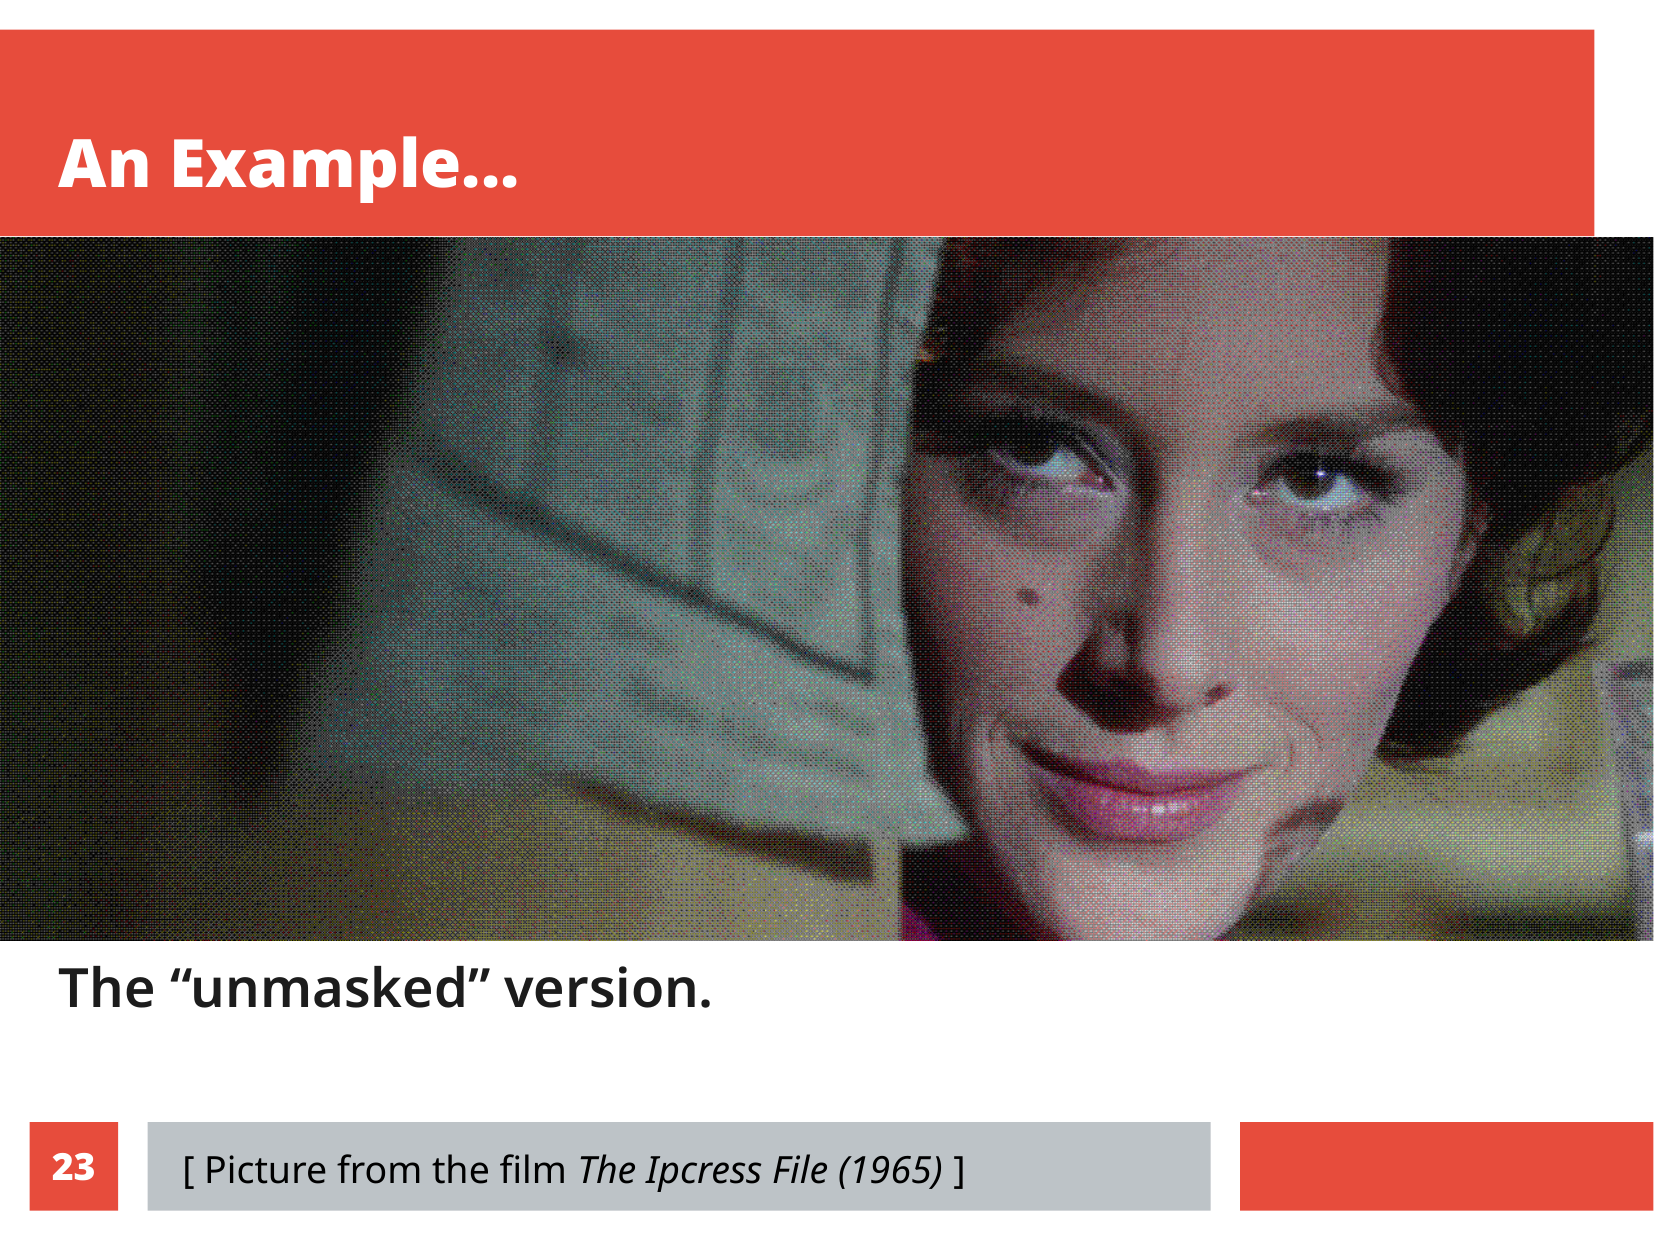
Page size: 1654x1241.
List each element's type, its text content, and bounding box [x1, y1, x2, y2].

list The “unmasked” version. [59, 950, 1565, 1093]
title An Example... [59, 59, 1595, 207]
text_box [ Picture from the film The Ipcress File (1965) ] [132, 1136, 1208, 1211]
picture [0, 237, 1654, 941]
